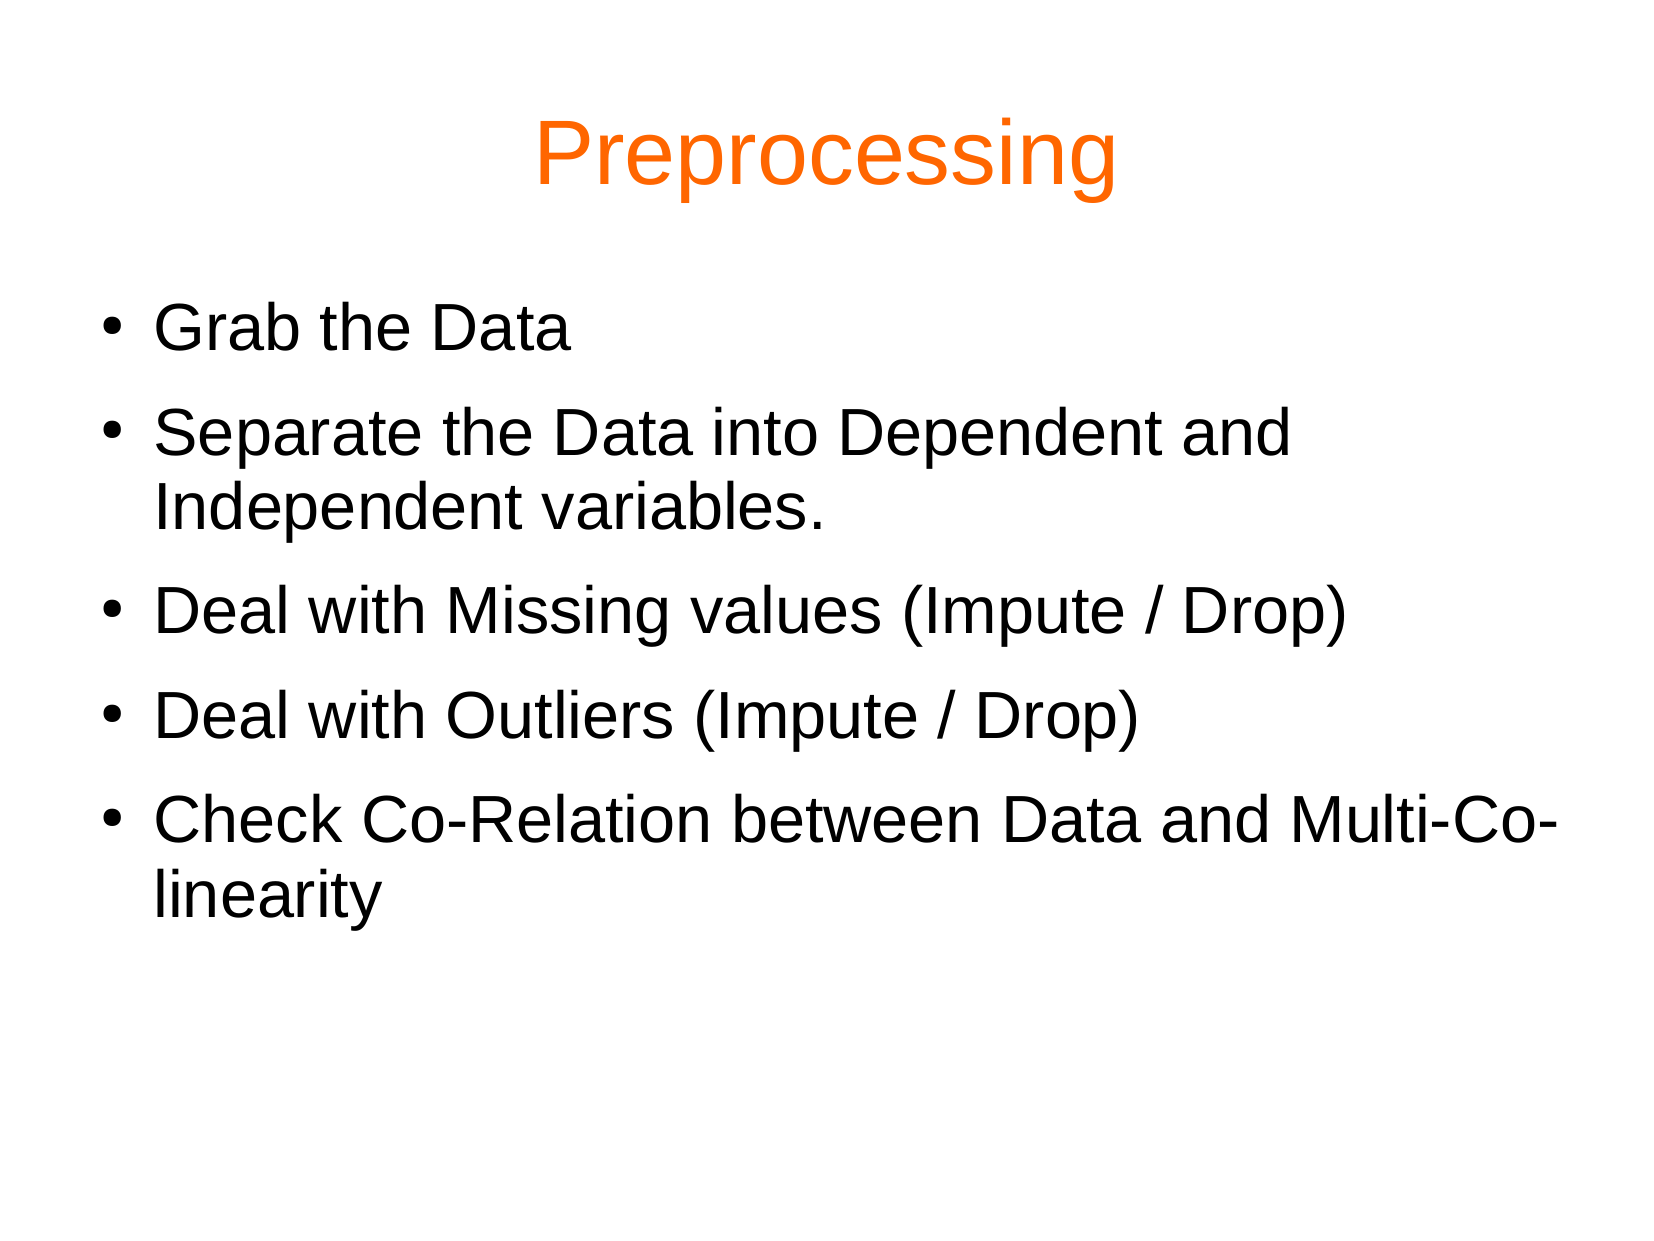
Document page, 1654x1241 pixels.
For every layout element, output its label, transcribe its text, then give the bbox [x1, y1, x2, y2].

list Grab the Data Separate the Data into Dependent and Independent variables. Deal with Missing values (Impute / Drop) Deal with Outliers (Impute / Drop) Check Co-Relation between Data and Multi-Co-linearity [82, 290, 1571, 1010]
title Preprocessing [82, 49, 1571, 257]
